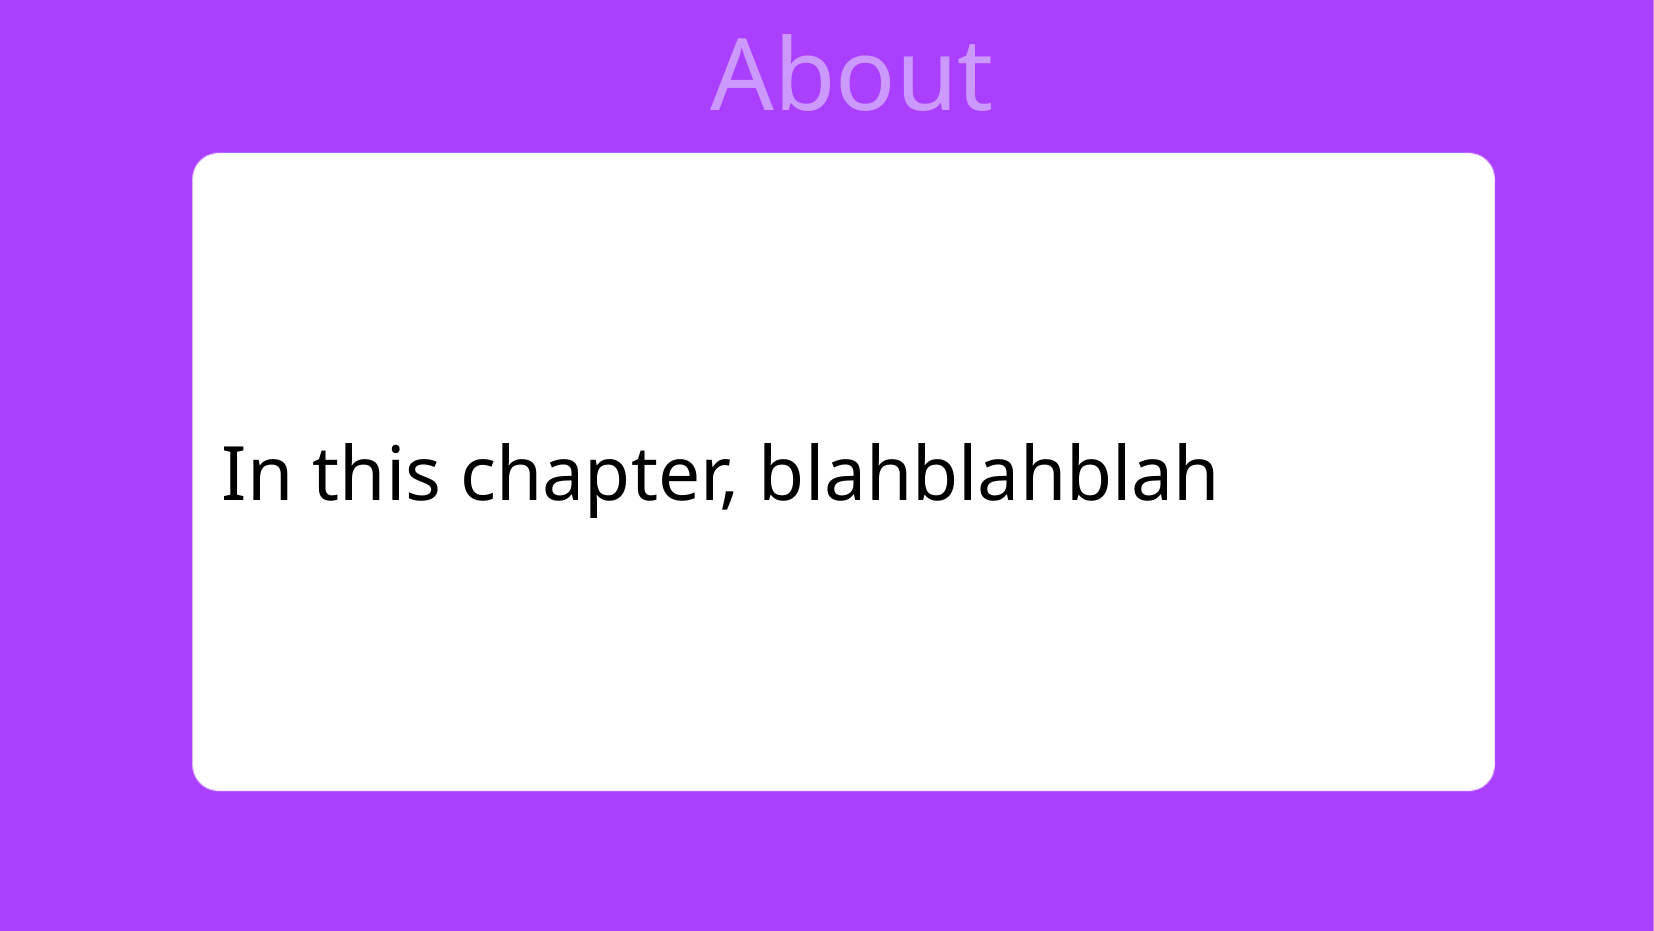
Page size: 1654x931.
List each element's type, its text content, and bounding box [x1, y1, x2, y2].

title About [193, 13, 1511, 130]
picture [0, 0, 1654, 931]
text_box In this chapter, blahblahblah [221, 175, 1485, 768]
